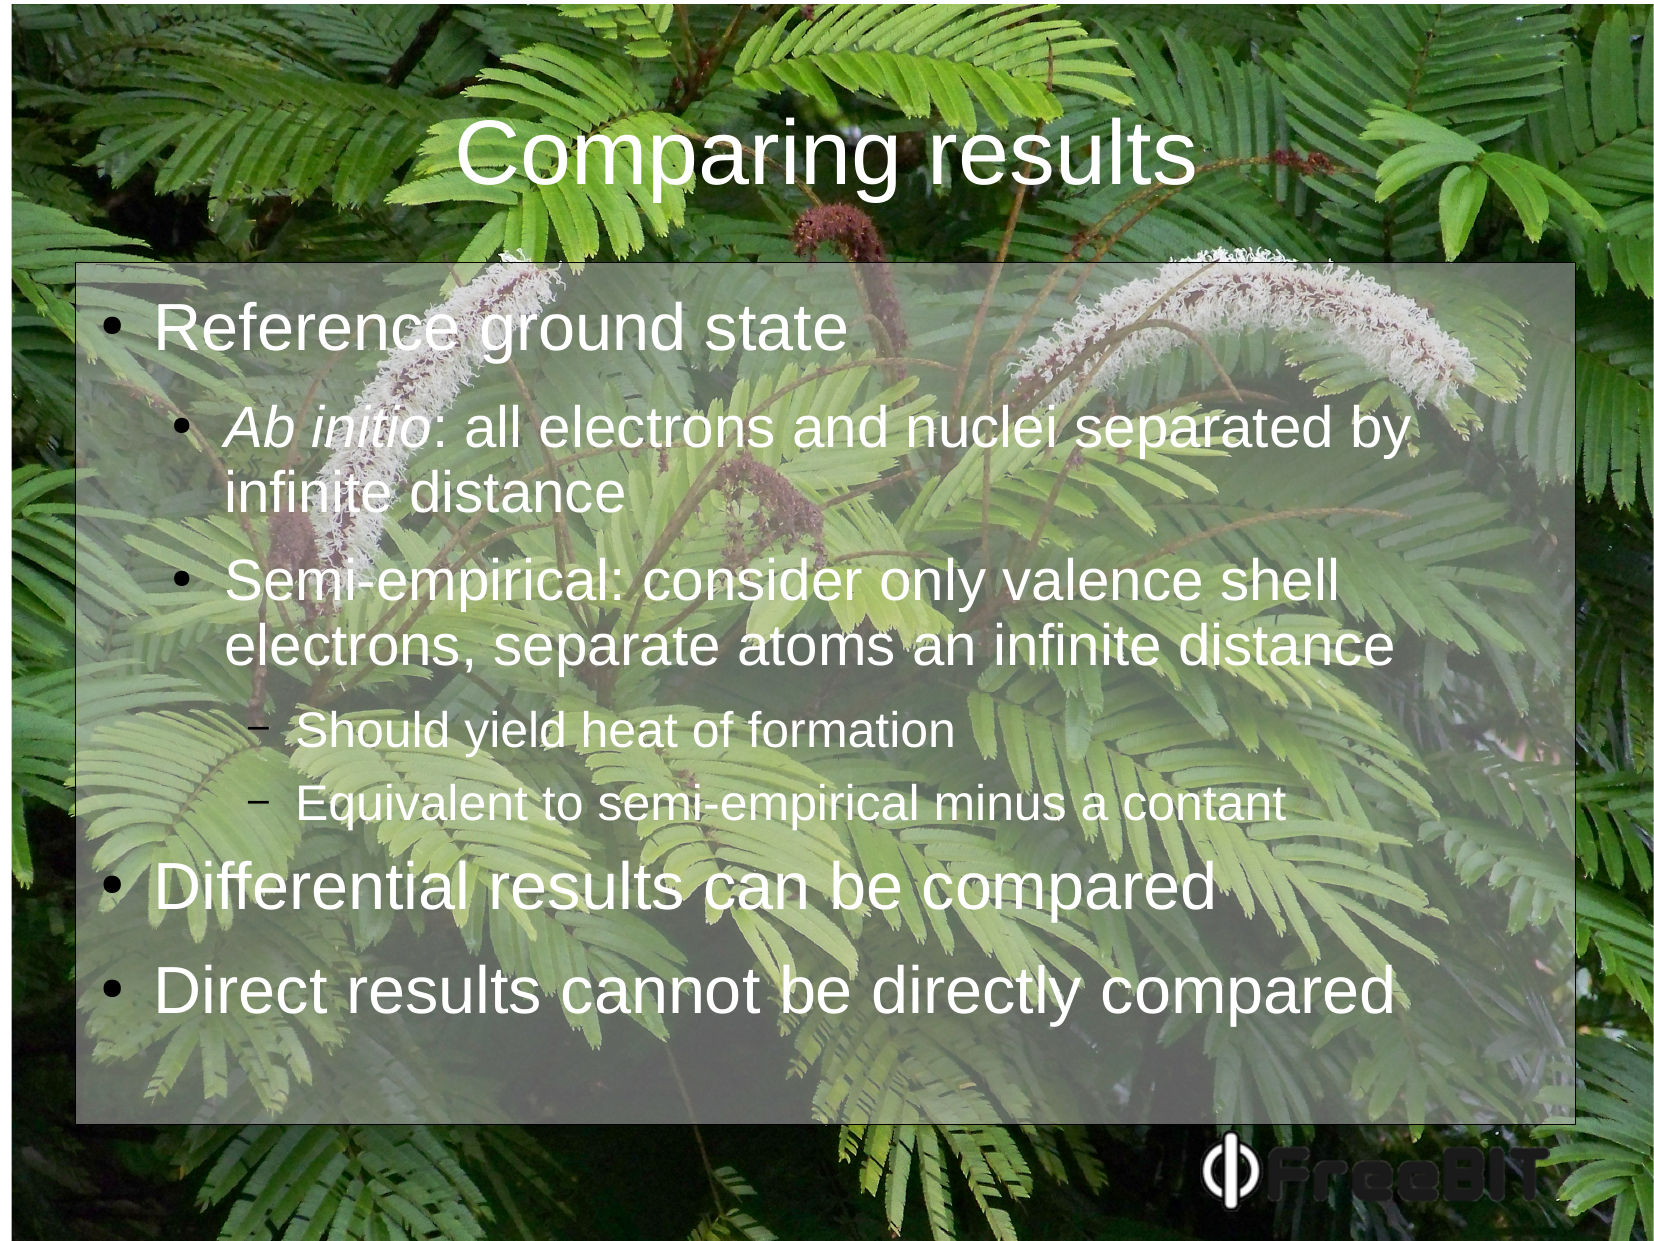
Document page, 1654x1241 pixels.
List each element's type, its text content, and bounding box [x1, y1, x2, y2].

picture [11, 4, 1654, 1241]
title Comparing results [82, 49, 1571, 257]
list Reference ground state Ab initio: all electrons and nuclei separated by infinite distance Semi-empirical: consider only valence shell electrons, separate atoms an infinite distance Should yield heat of formation Equivalent to semi-empirical minus a contant Differential results can be compared Direct results cannot be directly compared [82, 290, 1571, 1109]
